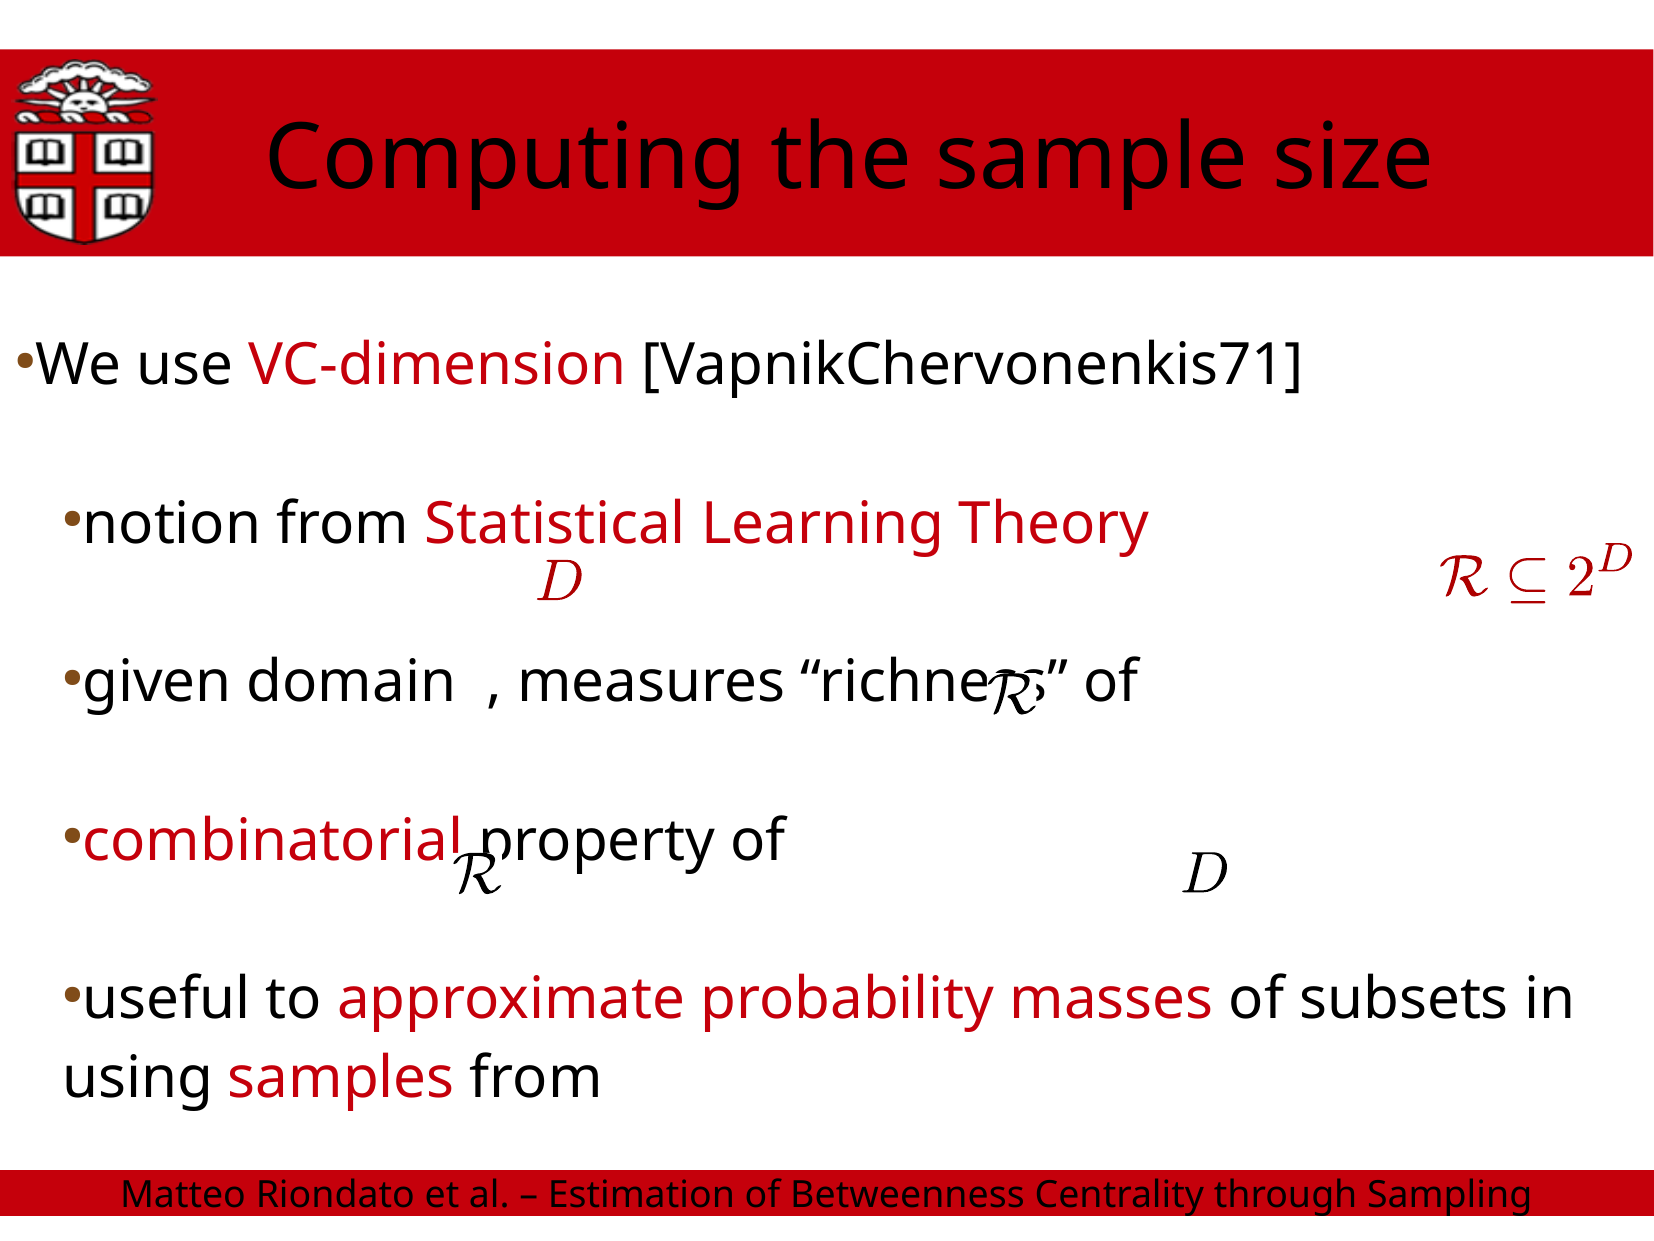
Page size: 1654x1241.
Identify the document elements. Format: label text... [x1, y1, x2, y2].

text_box [452, 852, 502, 895]
text_box We use VC-dimension [VapnikChervonenkis71] notion from Statistical Learning Theory given domain , measures “richness” of combinatorial property of useful to approximate probability masses of subsets in using samples from [0, 315, 1654, 1029]
text_box [534, 559, 585, 601]
text_box [986, 673, 1037, 715]
text_box Matteo Riondato et al. – Estimation of Betweenness Centrality through Sampling [0, 1170, 1654, 1216]
title Computing the sample size [0, 49, 1654, 257]
picture [11, 59, 158, 245]
text_box [1439, 543, 1636, 604]
text_box [1179, 852, 1231, 893]
